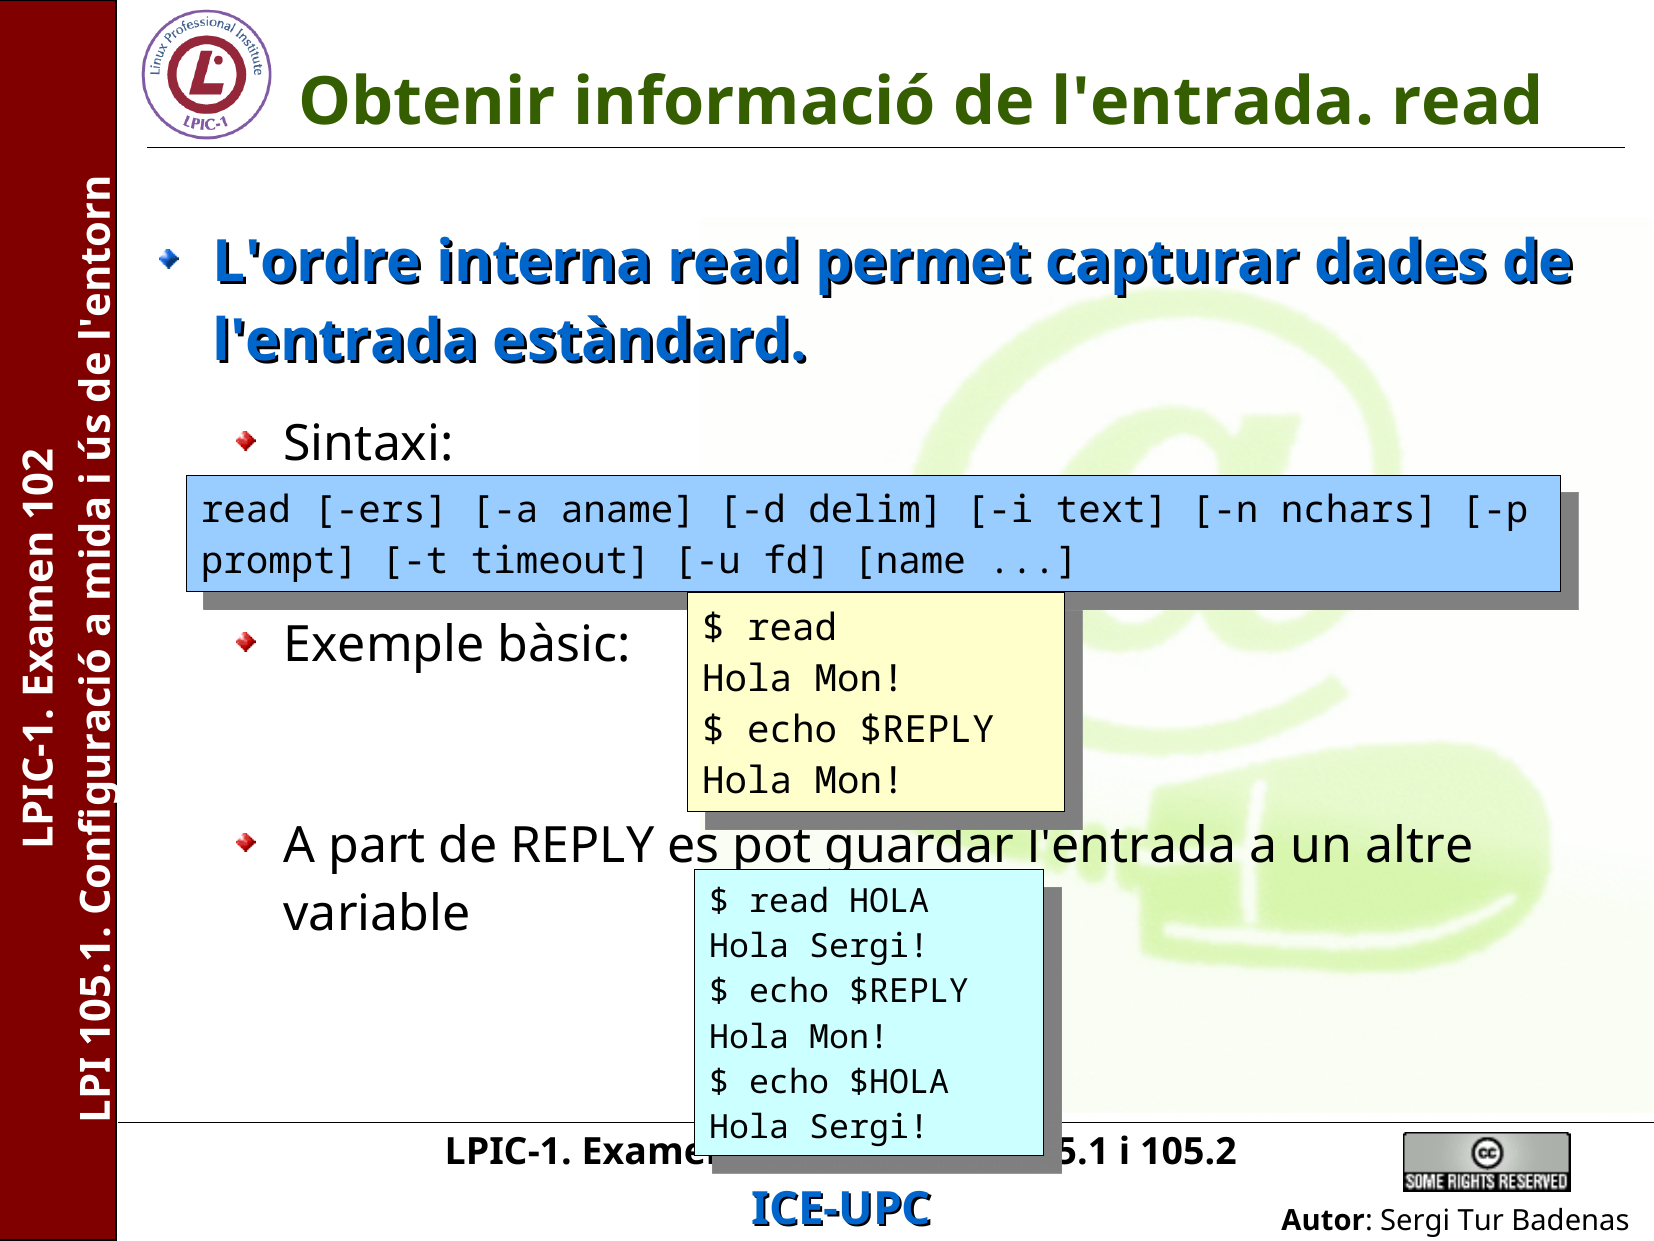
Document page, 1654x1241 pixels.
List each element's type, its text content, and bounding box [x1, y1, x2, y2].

text_box read [-ers] [-a aname] [-d delim] [-i text] [-n nchars] [-p prompt] [-t timeout] [-u fd] [name ...] [186, 475, 1561, 565]
picture [1403, 1132, 1571, 1192]
title Obtenir informació de l'entrada. read [177, 55, 1654, 142]
text_box $ read HOLA Hola Sergi! $ echo $REPLY Hola Mon! $ echo $HOLA Hola Sergi! [694, 869, 1044, 1084]
picture [135, 5, 277, 142]
list L'ordre interna read permet capturar dades de l'entrada estàndard. Sintaxi: Exemple bàsic: A part de REPLY es pot guardar l'entrada a un altre variable [141, 219, 1630, 1055]
picture [700, 217, 1654, 1113]
text_box $ read Hola Mon! $ echo $REPLY Hola Mon! [687, 592, 1065, 758]
